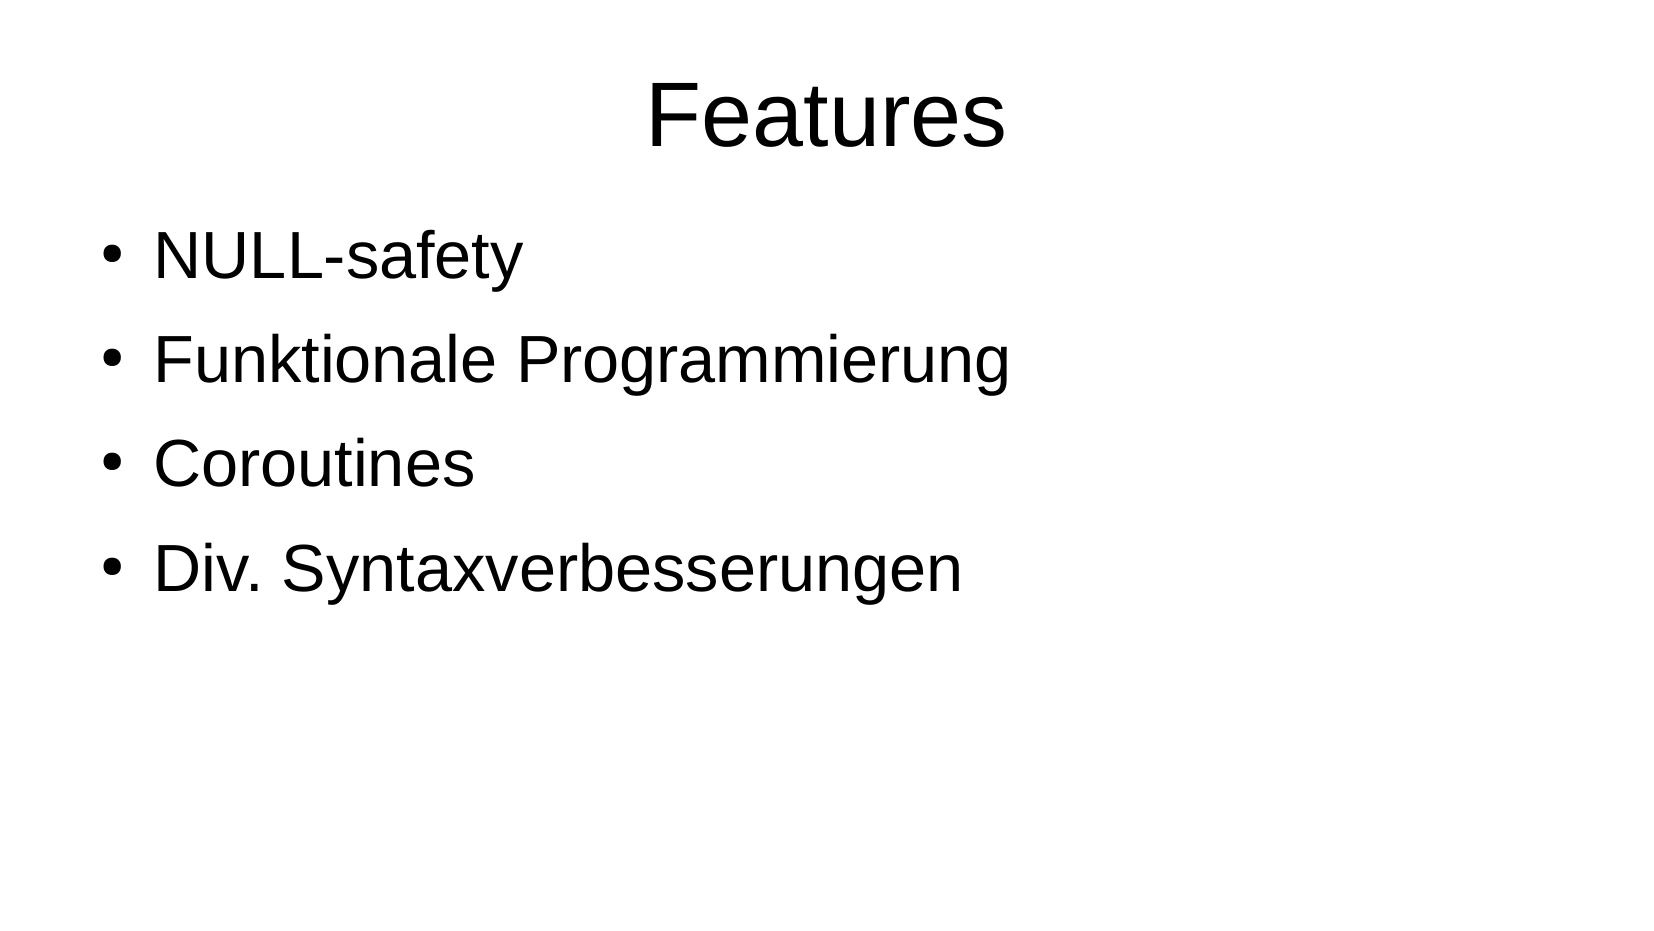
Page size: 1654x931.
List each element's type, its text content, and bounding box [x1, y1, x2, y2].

list NULL-safety Funktionale Programmierung Coroutines Div. Syntaxverbesserungen [82, 217, 1571, 758]
title Features [82, 37, 1571, 193]
